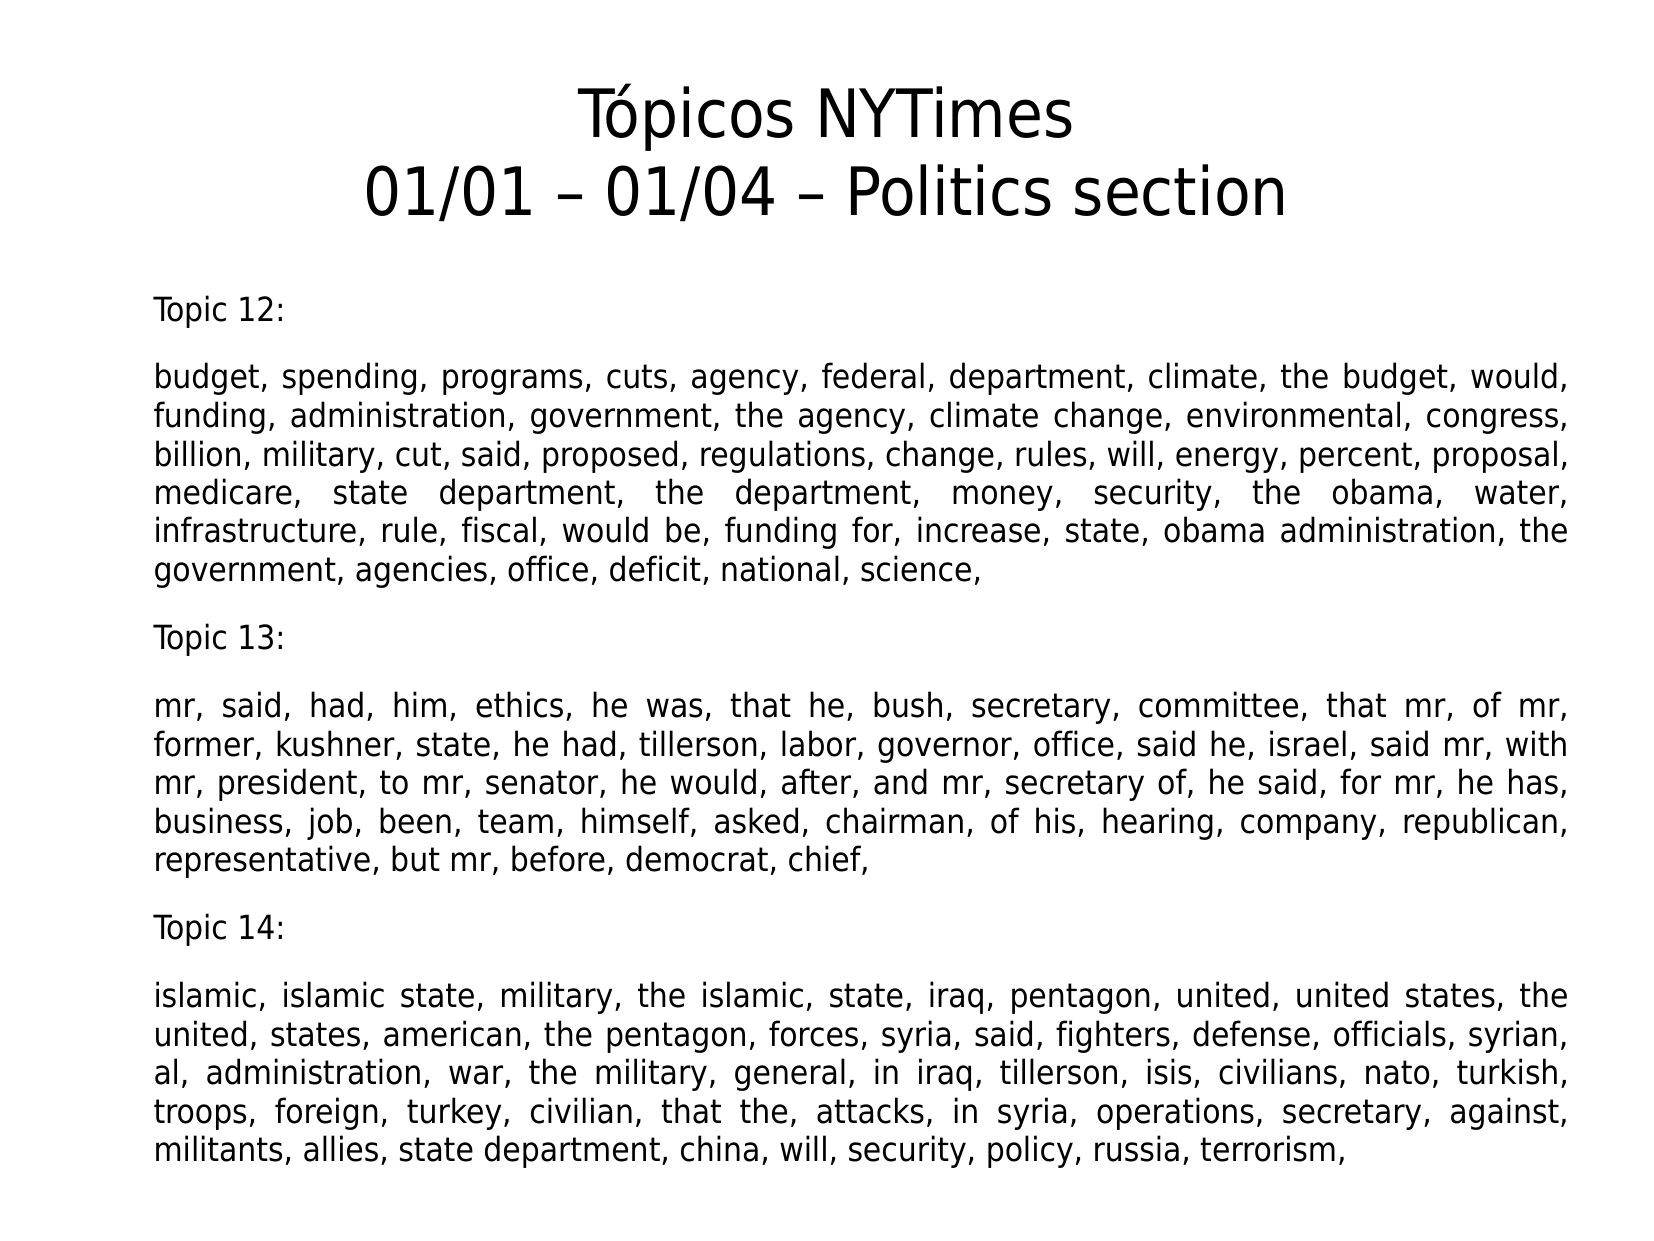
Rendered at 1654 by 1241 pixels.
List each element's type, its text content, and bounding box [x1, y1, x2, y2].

title Tópicos NYTimes 01/01 – 01/04 – Politics section [82, 49, 1571, 257]
list Topic 12: budget, spending, programs, cuts, agency, federal, department, climate, the budget, would, funding, administration, government, the agency, climate change, environmental, congress, billion, military, cut, said, proposed, regulations, change, rules, will, energy, percent, proposal, medicare, state department, the department, money, security, the obama, water, infrastructure, rule, fiscal, would be, funding for, increase, state, obama administration, the government, agencies, office, deficit, national, science, Topic 13: mr, said, had, him, ethics, he was, that he, bush, secretary, committee, that mr, of mr, former, kushner, state, he had, tillerson, labor, governor, office, said he, israel, said mr, with mr, president, to mr, senator, he would, after, and mr, secretary of, he said, for mr, he has, business, job, been, team, himself, asked, chairman, of his, hearing, company, republican, representative, but mr, before, democrat, chief, Topic 14: islamic, islamic state, military, the islamic, state, iraq, pentagon, united, united states, the united, states, american, the pentagon, forces, syria, said, fighters, defense, officials, syrian, al, administration, war, the military, general, in iraq, tillerson, isis, civilians, nato, turkish, troops, foreign, turkey, civilian, that the, attacks, in syria, operations, secretary, against, militants, allies, state department, china, will, security, policy, russia, terrorism, [82, 290, 1571, 1193]
